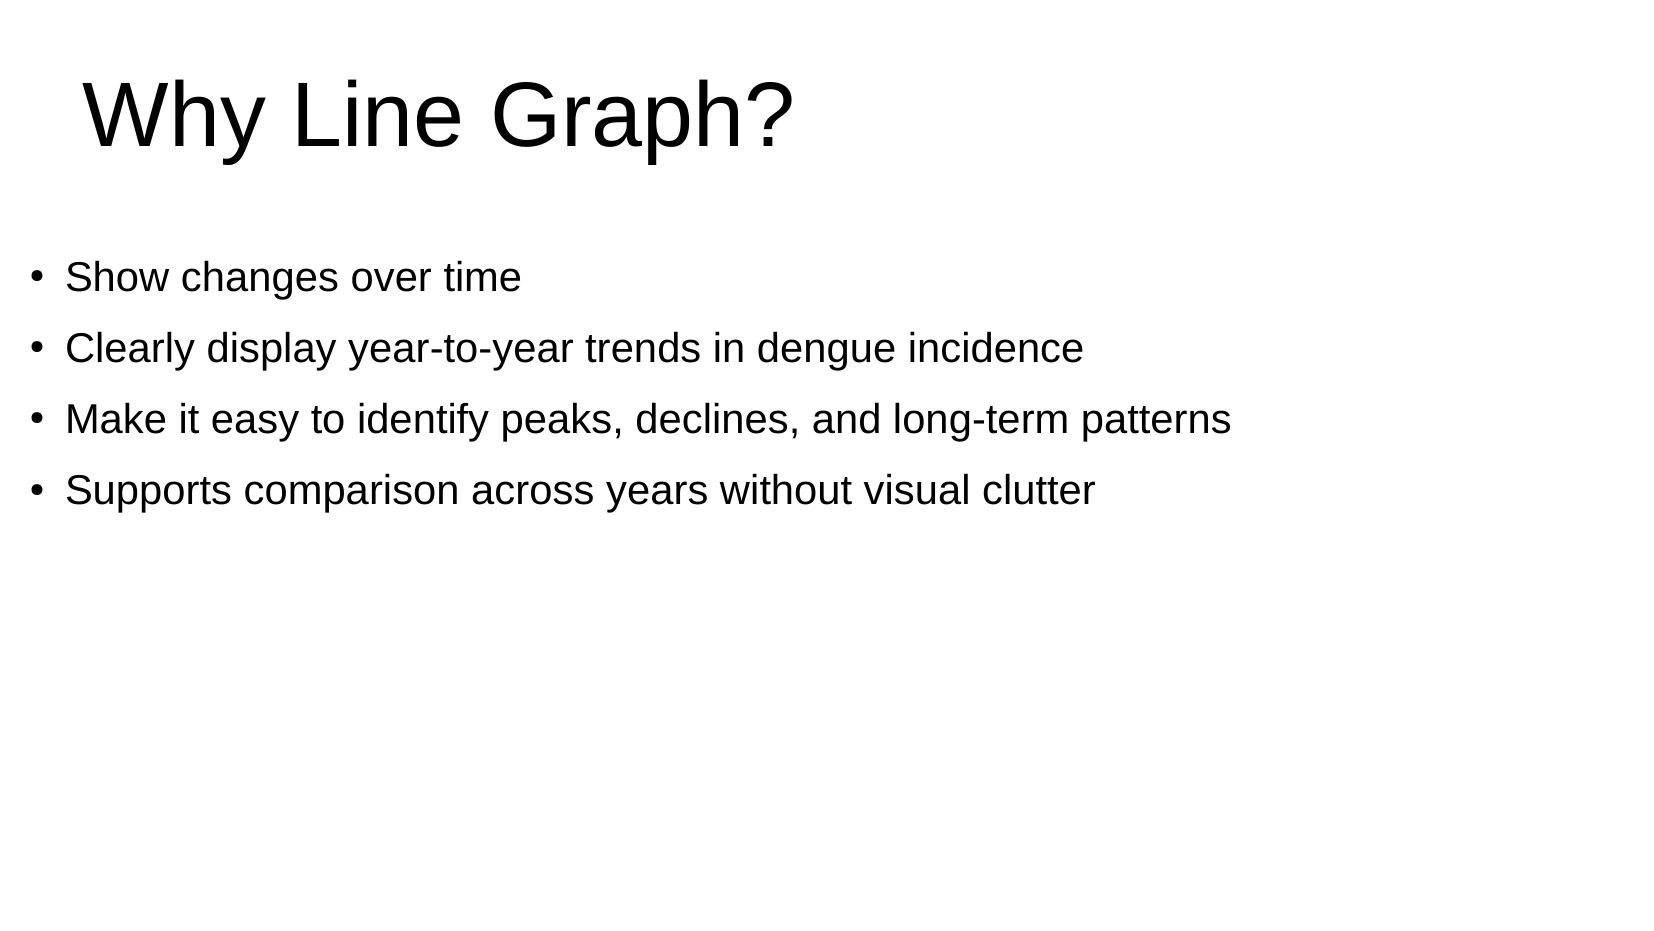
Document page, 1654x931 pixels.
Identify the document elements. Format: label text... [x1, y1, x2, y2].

list Show changes over time Clearly display year-to-year trends in dengue incidence Make it easy to identify peaks, declines, and long-term patterns Supports comparison across years without visual clutter [29, 182, 1571, 792]
title Why Line Graph? [82, 37, 1571, 182]
